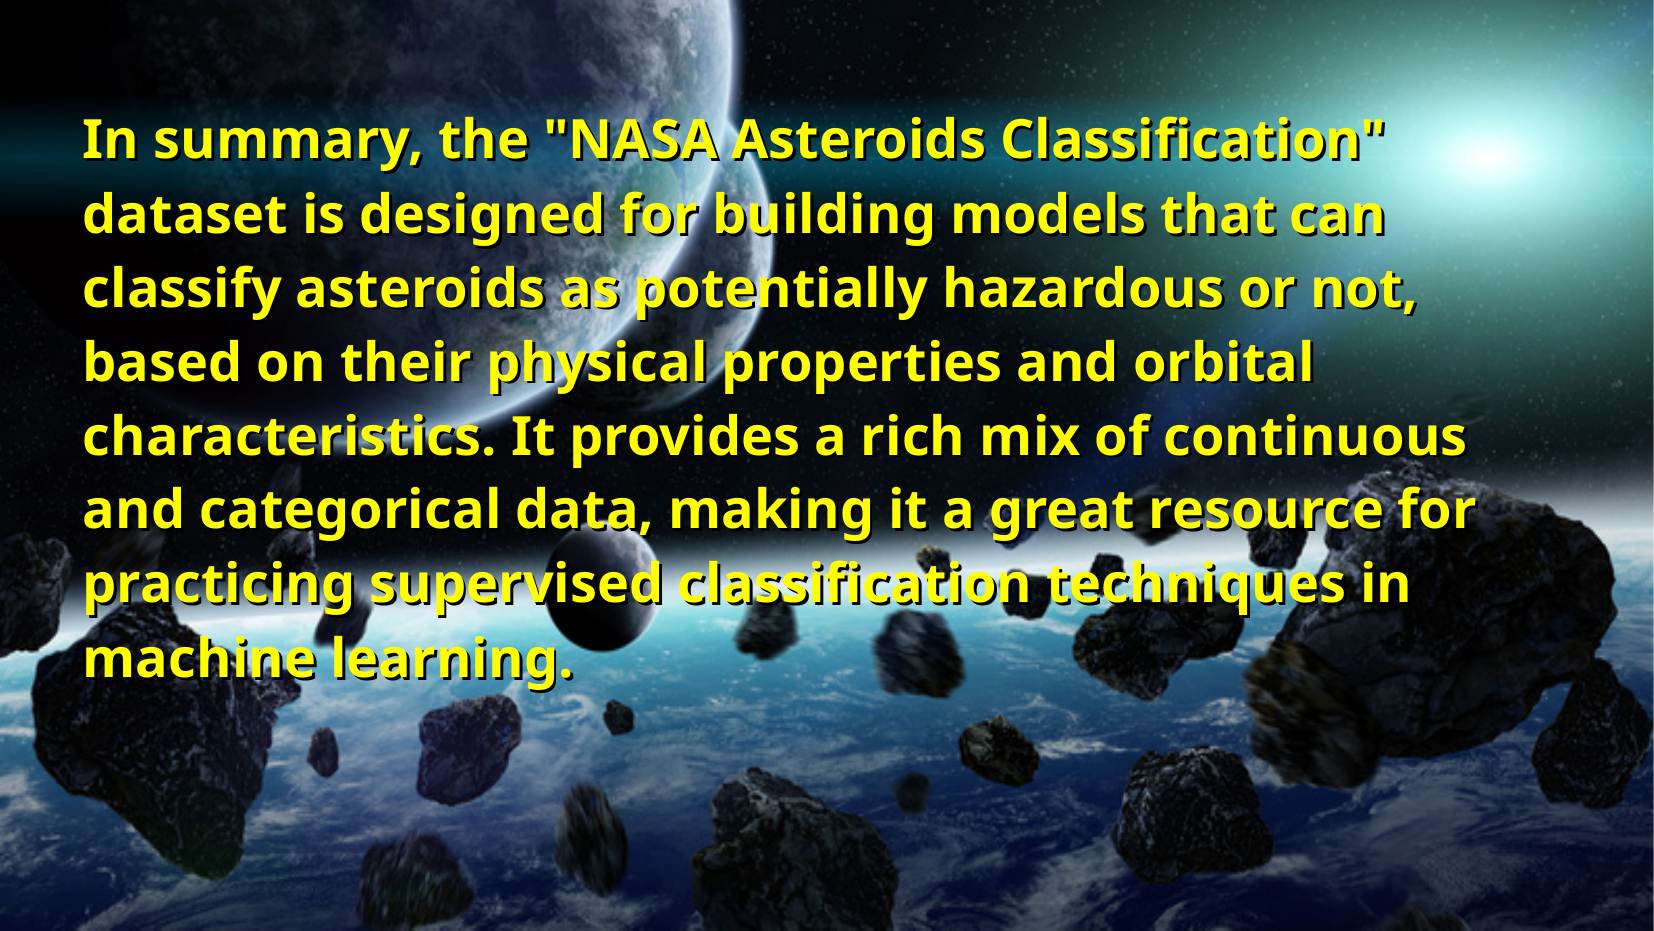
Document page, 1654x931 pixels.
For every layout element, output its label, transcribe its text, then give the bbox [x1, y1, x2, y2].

subtitle In summary, the "NASA Asteroids Classification" dataset is designed for building models that can classify asteroids as potentially hazardous or not, based on their physical properties and orbital characteristics. It provides a rich mix of continuous and categorical data, making it a great resource for practicing supervised classification techniques in machine learning. [82, 37, 1571, 757]
picture [0, 0, 1654, 931]
